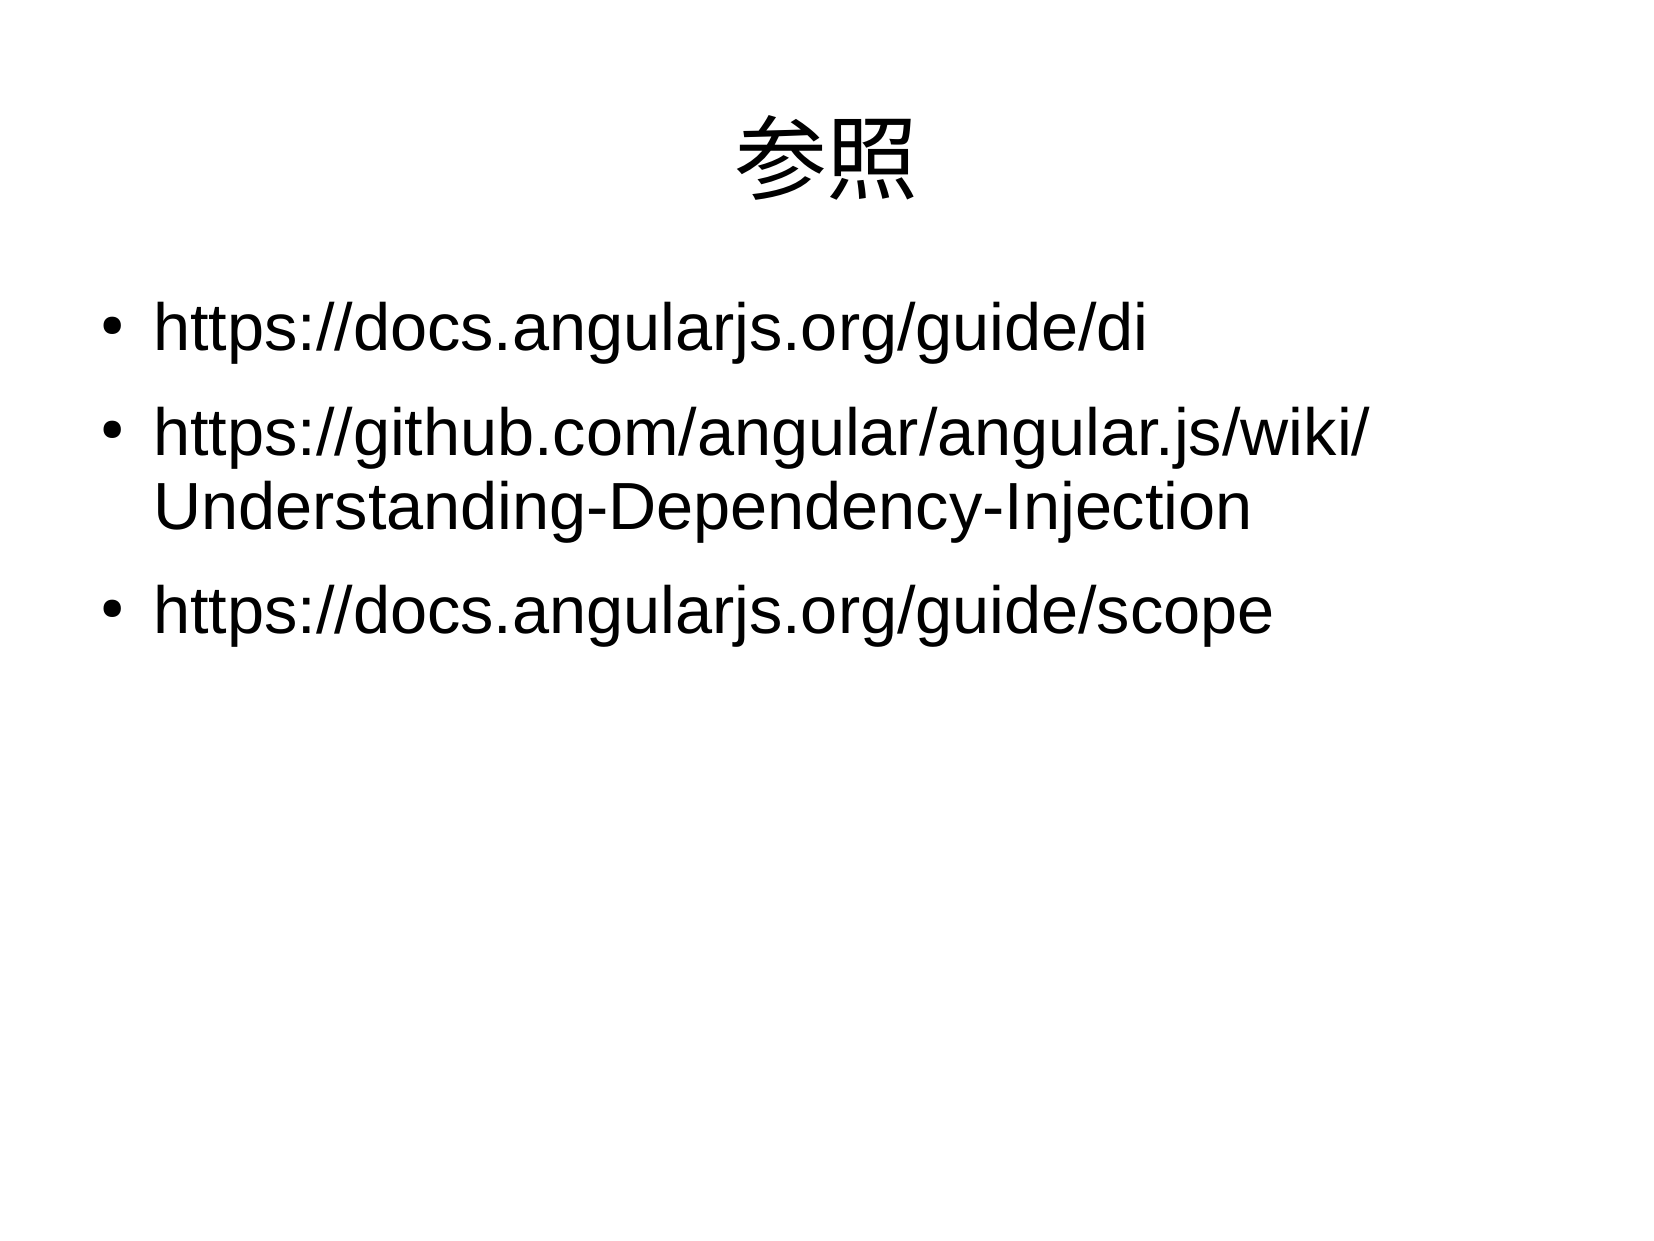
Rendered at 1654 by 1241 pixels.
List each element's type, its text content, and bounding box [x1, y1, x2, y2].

title 参照 [82, 49, 1571, 257]
list https://docs.angularjs.org/guide/di https://github.com/angular/angular.js/wiki/Understanding-Dependency-Injection https://docs.angularjs.org/guide/scope [82, 290, 1571, 1010]
